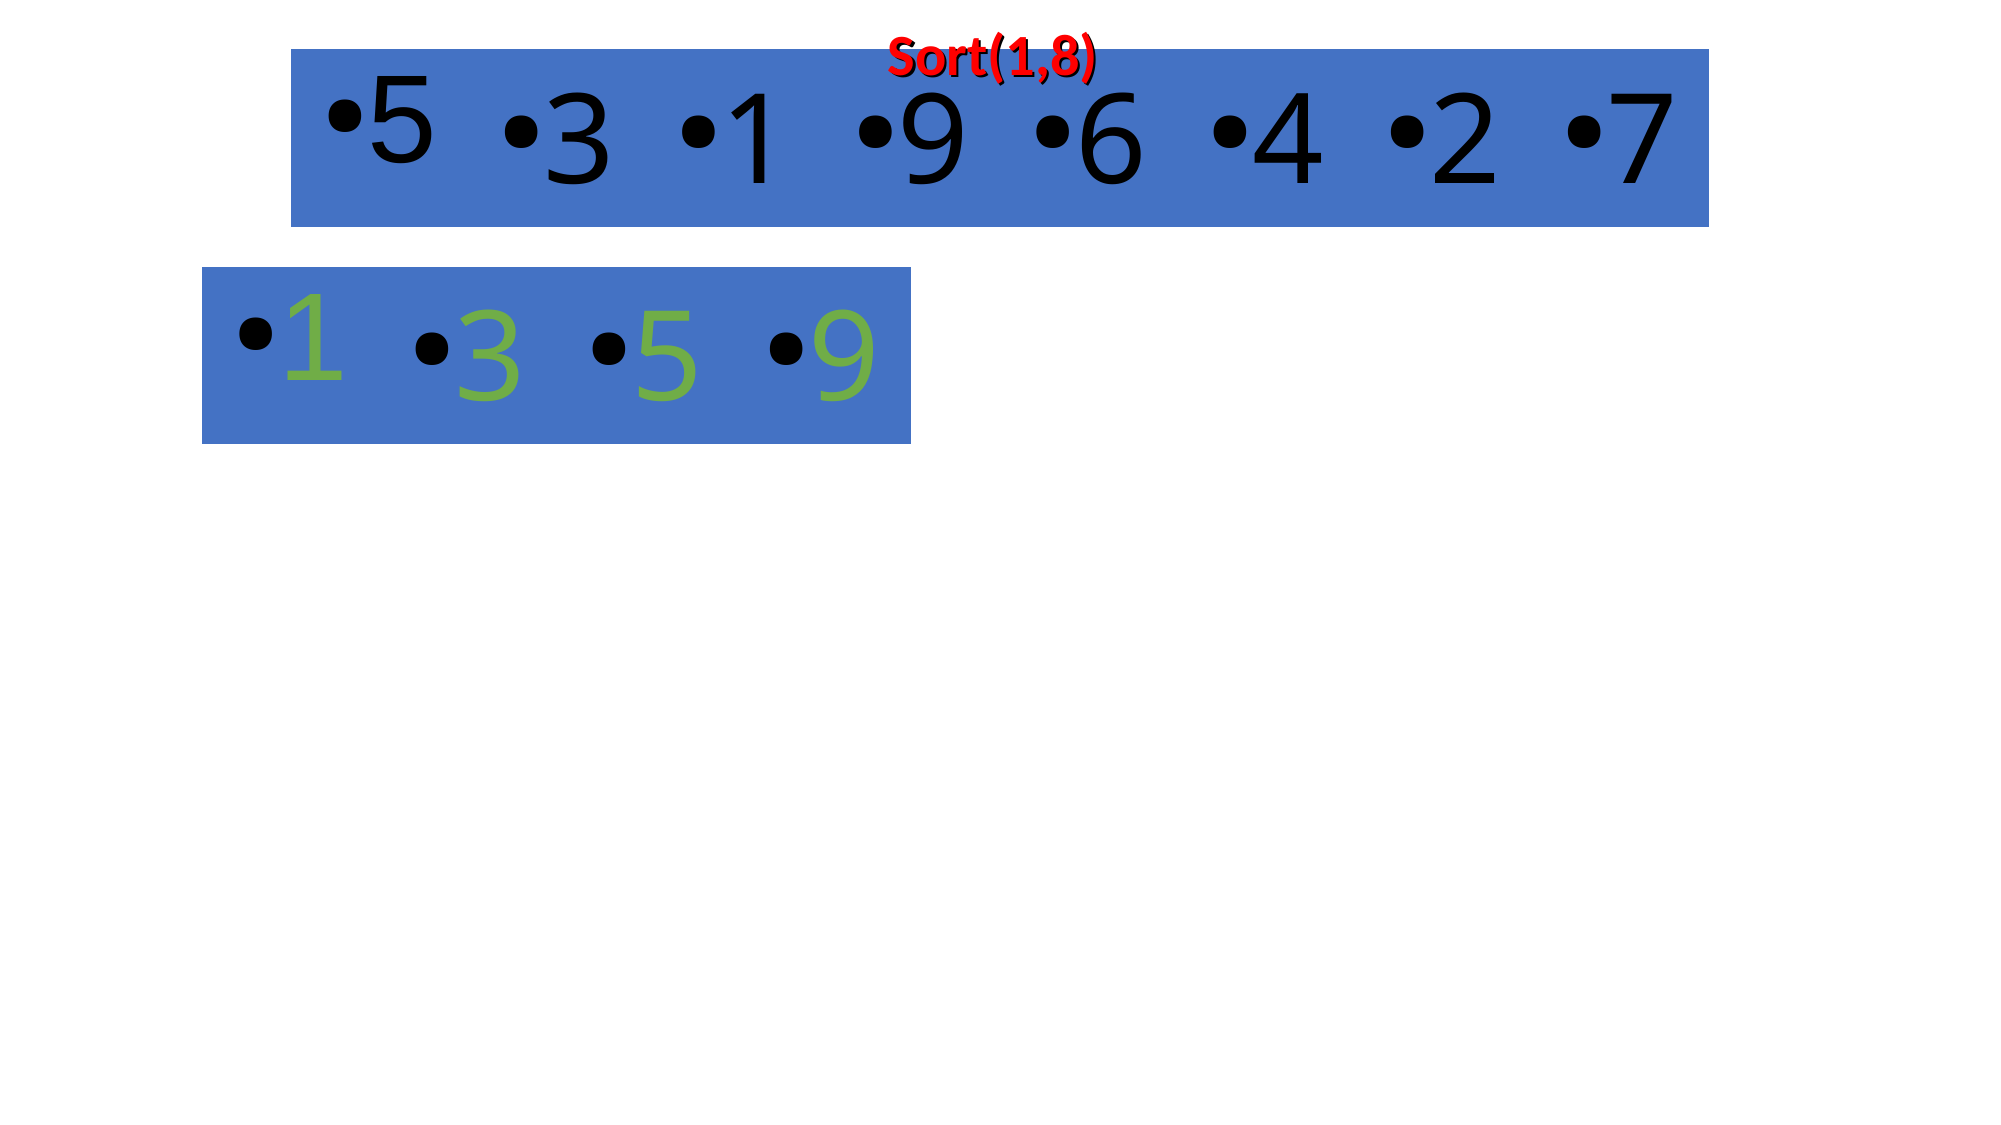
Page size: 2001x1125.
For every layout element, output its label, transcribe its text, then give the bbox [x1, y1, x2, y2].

table_header 3 [379, 267, 556, 444]
text_box Sort(1,8) [873, 9, 1113, 94]
table_header 9 [914, 102, 951, 141]
table_header 1 [202, 267, 379, 444]
table_header 6 [1093, 136, 1130, 175]
table_header 6 [1000, 49, 1177, 227]
table_header 9 [823, 49, 1000, 227]
table_header 1 [646, 49, 823, 227]
table_header 2 [1354, 49, 1531, 227]
table_header 3 [468, 49, 646, 227]
table_header 4 [1177, 49, 1354, 227]
table_header 5 [291, 49, 468, 227]
table_header 7 [1531, 49, 1709, 227]
table_header 5 [556, 267, 733, 444]
table_header 9 [733, 267, 911, 444]
